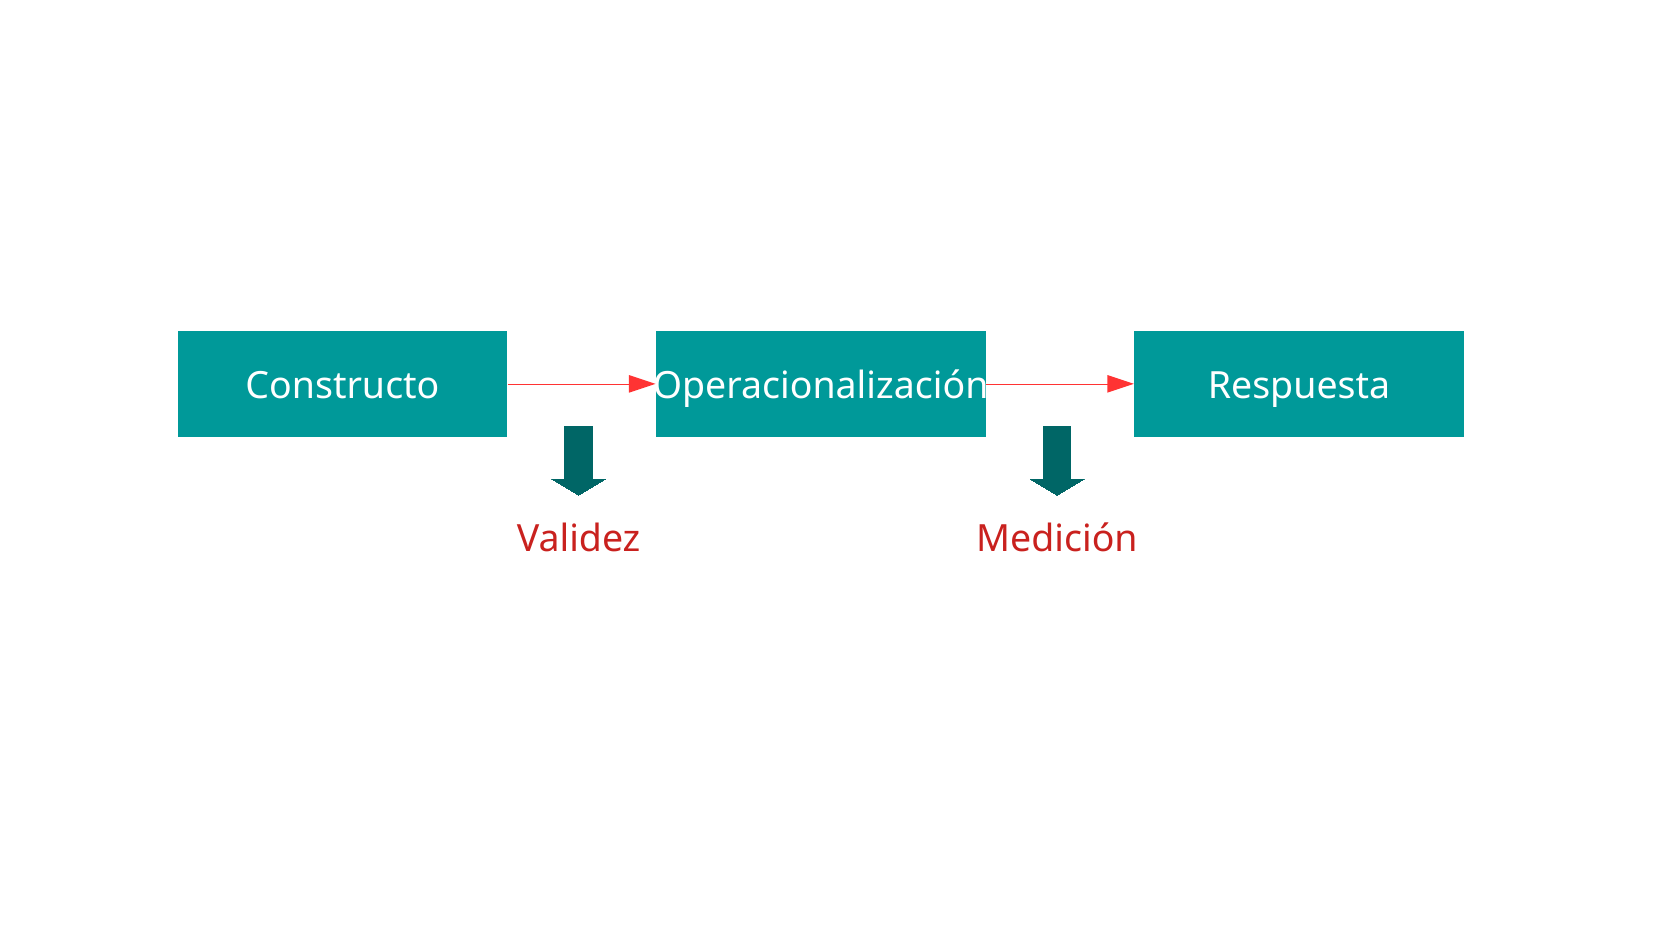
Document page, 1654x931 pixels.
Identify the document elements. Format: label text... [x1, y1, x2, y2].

text_box Constructo [177, 330, 508, 438]
text_box Validez [413, 484, 745, 591]
text_box Respuesta [1133, 330, 1465, 438]
text_box Operacionalización [655, 330, 987, 438]
text_box Medición [891, 484, 1223, 591]
text_box [549, 425, 609, 497]
text_box [1027, 425, 1087, 497]
